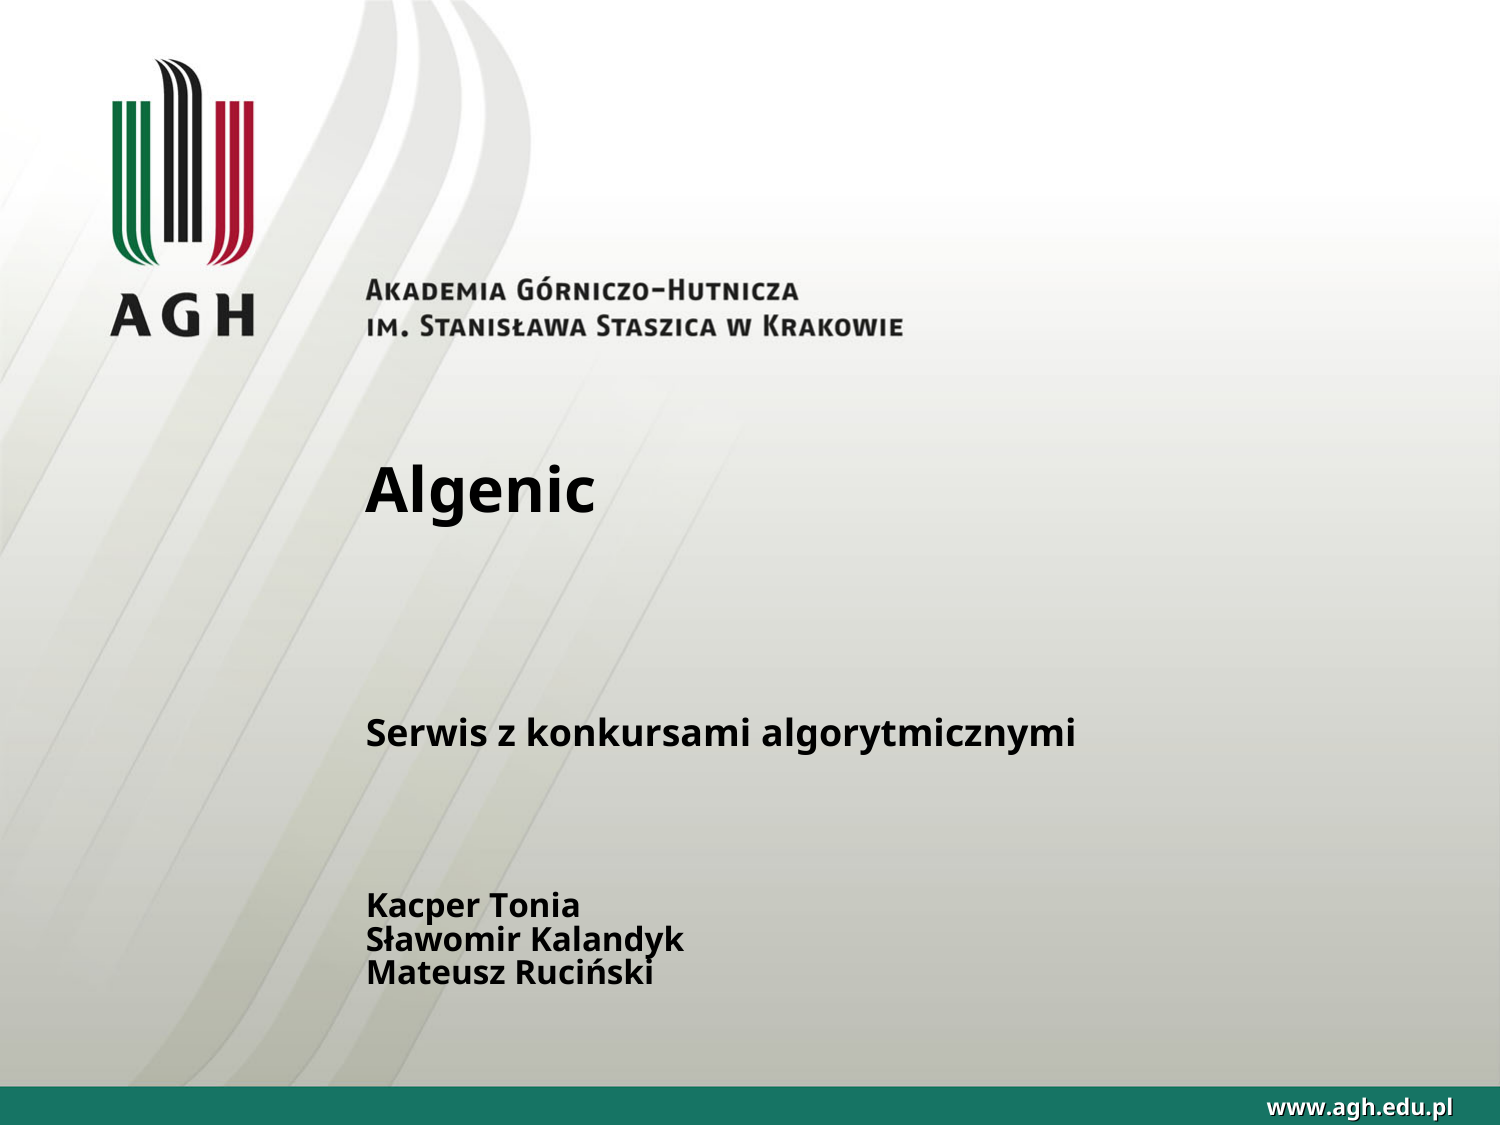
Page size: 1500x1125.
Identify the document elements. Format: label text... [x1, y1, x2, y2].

text_box Kacper Tonia Sławomir Kalandyk Mateusz Ruciński [365, 891, 1376, 1030]
title Algenic [365, 445, 1376, 693]
text_box Serwis z konkursami algorytmicznymi [365, 704, 1376, 764]
text_box www.agh.edu.pl [1251, 1084, 1500, 1125]
picture [0, 0, 1500, 1125]
